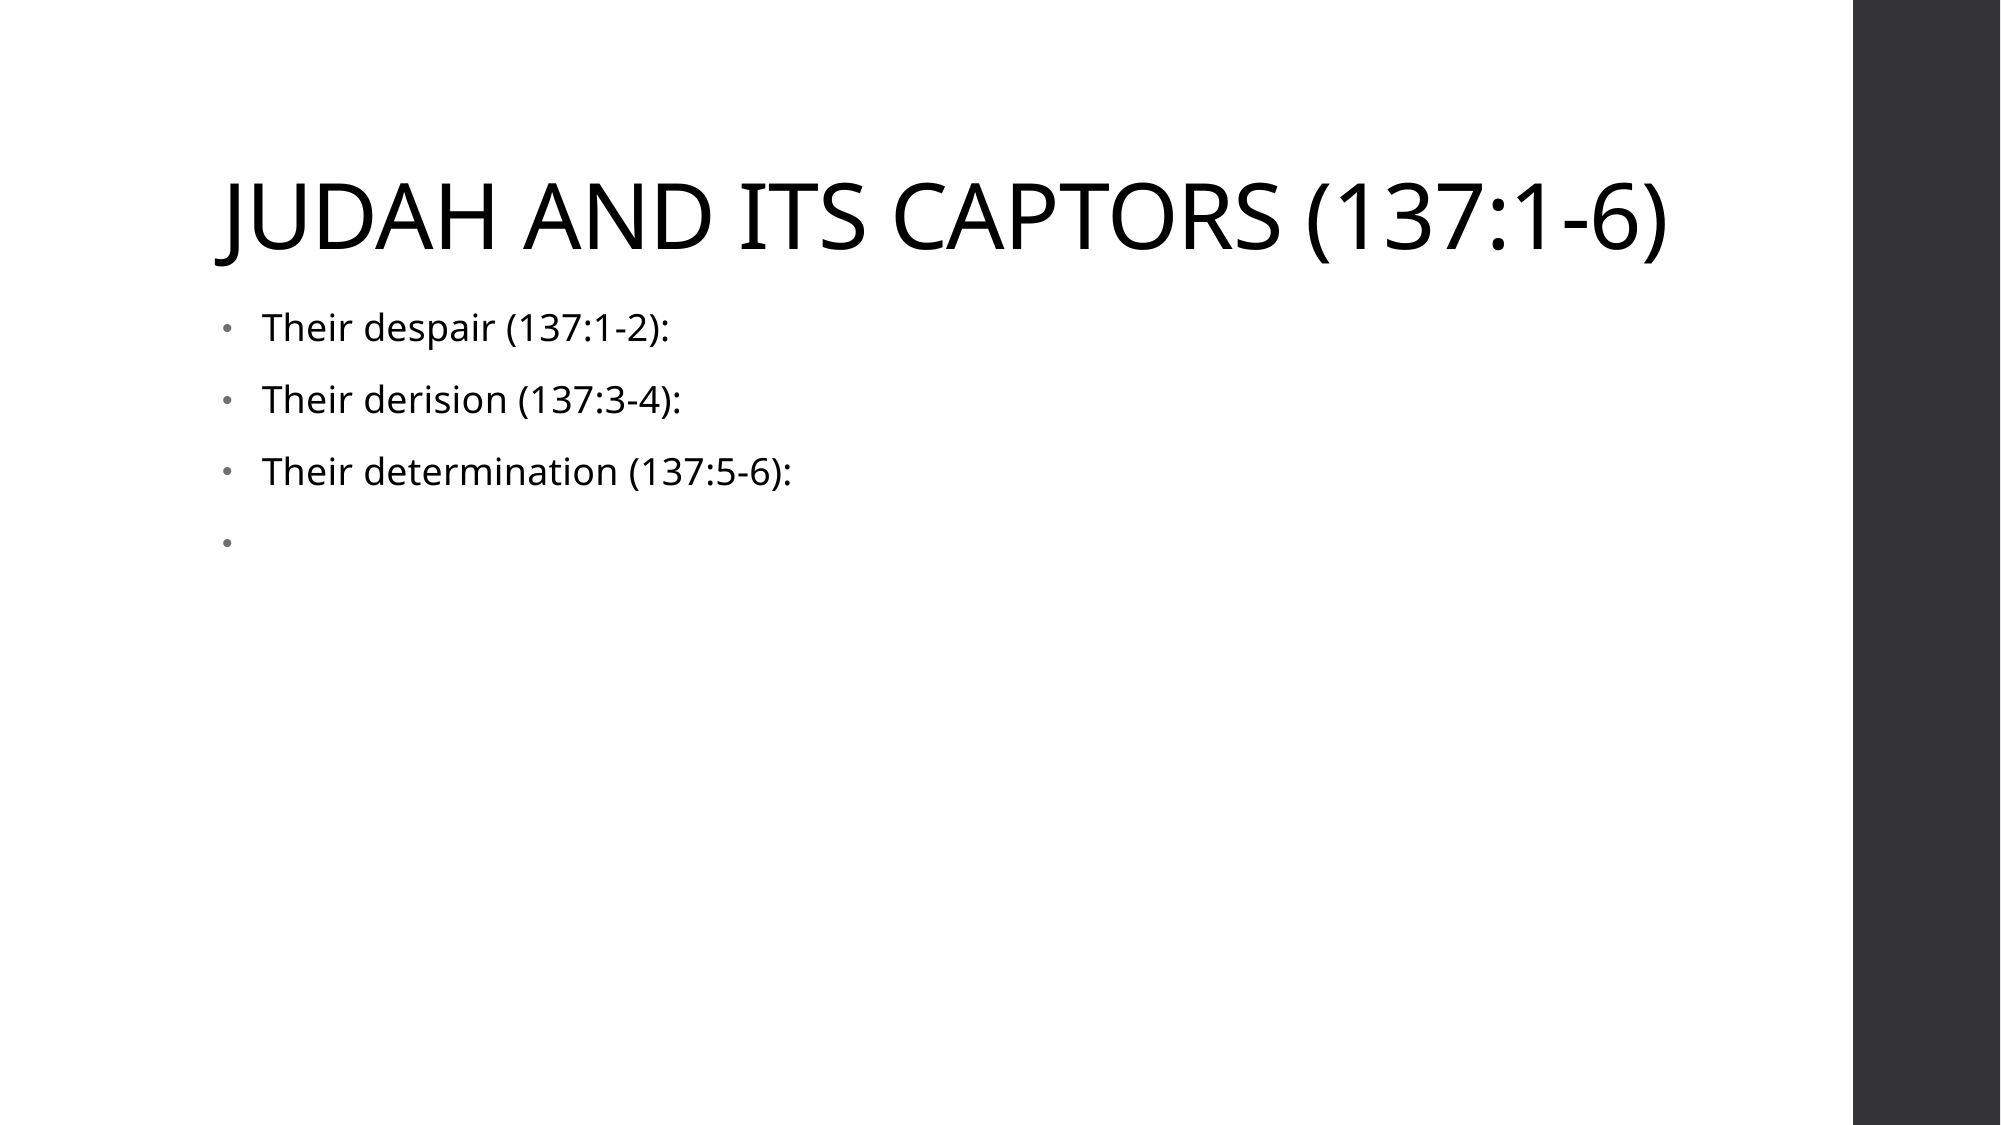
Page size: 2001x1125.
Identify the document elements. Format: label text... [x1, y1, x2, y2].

title JUDAH AND ITS CAPTORS (137:1-6) [206, 60, 1797, 278]
list Their despair (137:1-2): Their derision (137:3-4): Their determination (137:5-6): [206, 299, 1617, 1014]
